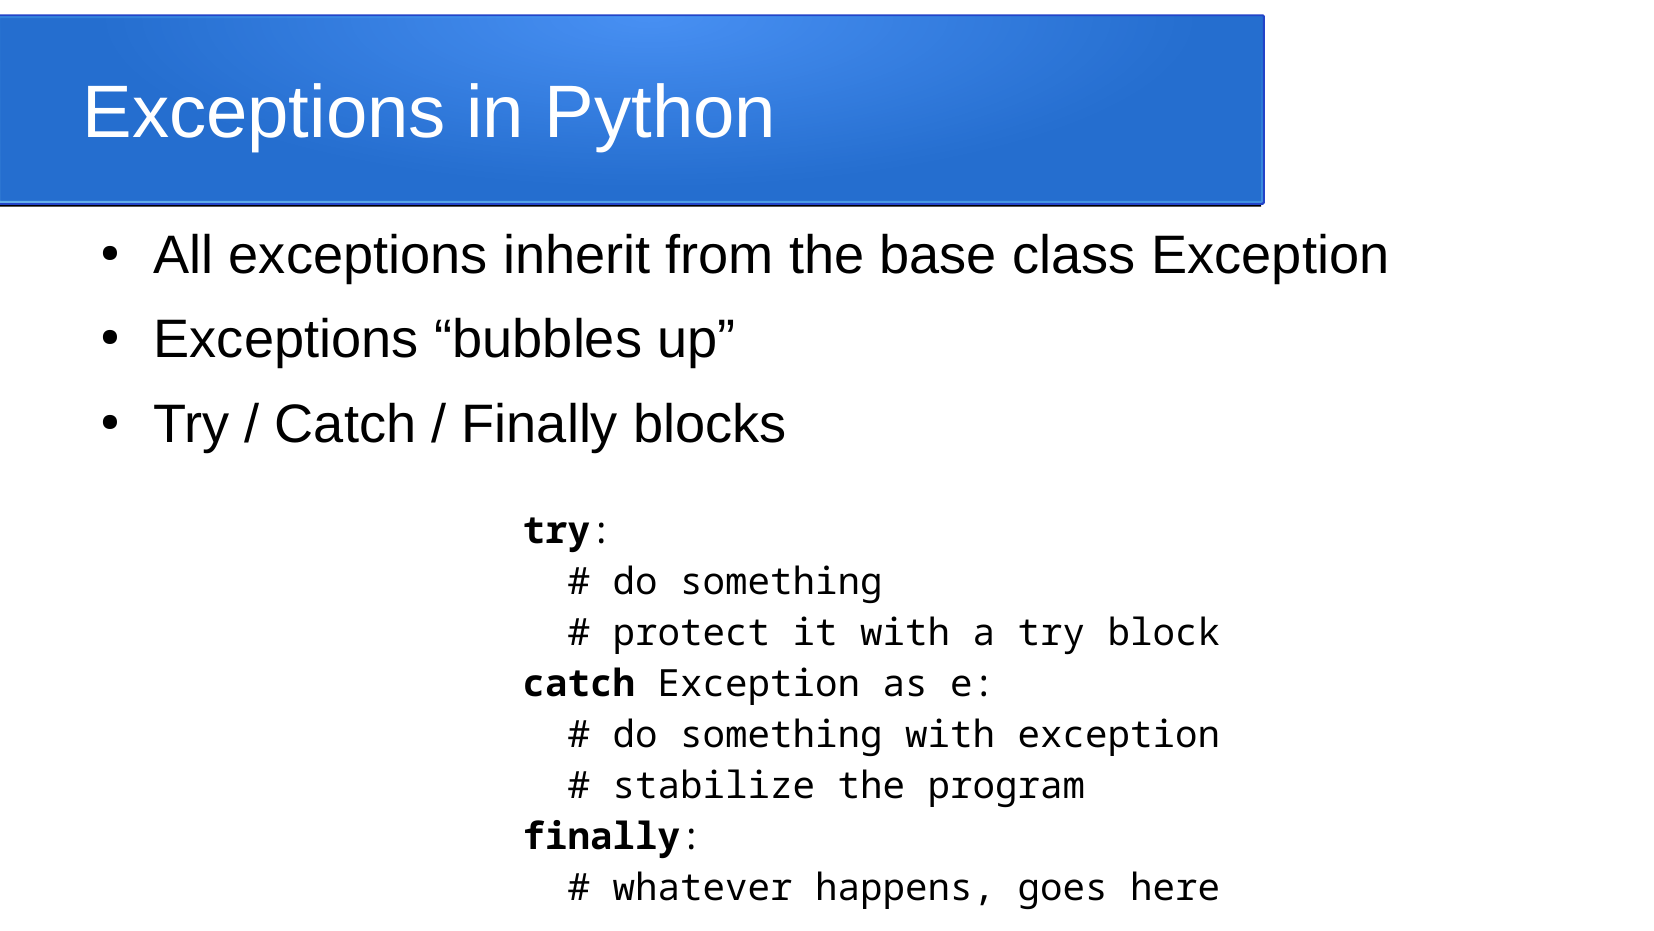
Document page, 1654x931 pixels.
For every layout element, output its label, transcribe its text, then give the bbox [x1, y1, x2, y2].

title Exceptions in Python [82, 35, 1235, 189]
list All exceptions inherit from the base class Exception Exceptions “bubbles up” Try / Catch / Finally blocks [82, 224, 1571, 764]
text_box try: # do something # protect it with a try block catch Exception as e: # do something with exception # stabilize the program finally: # whatever happens, goes here [507, 496, 1512, 880]
